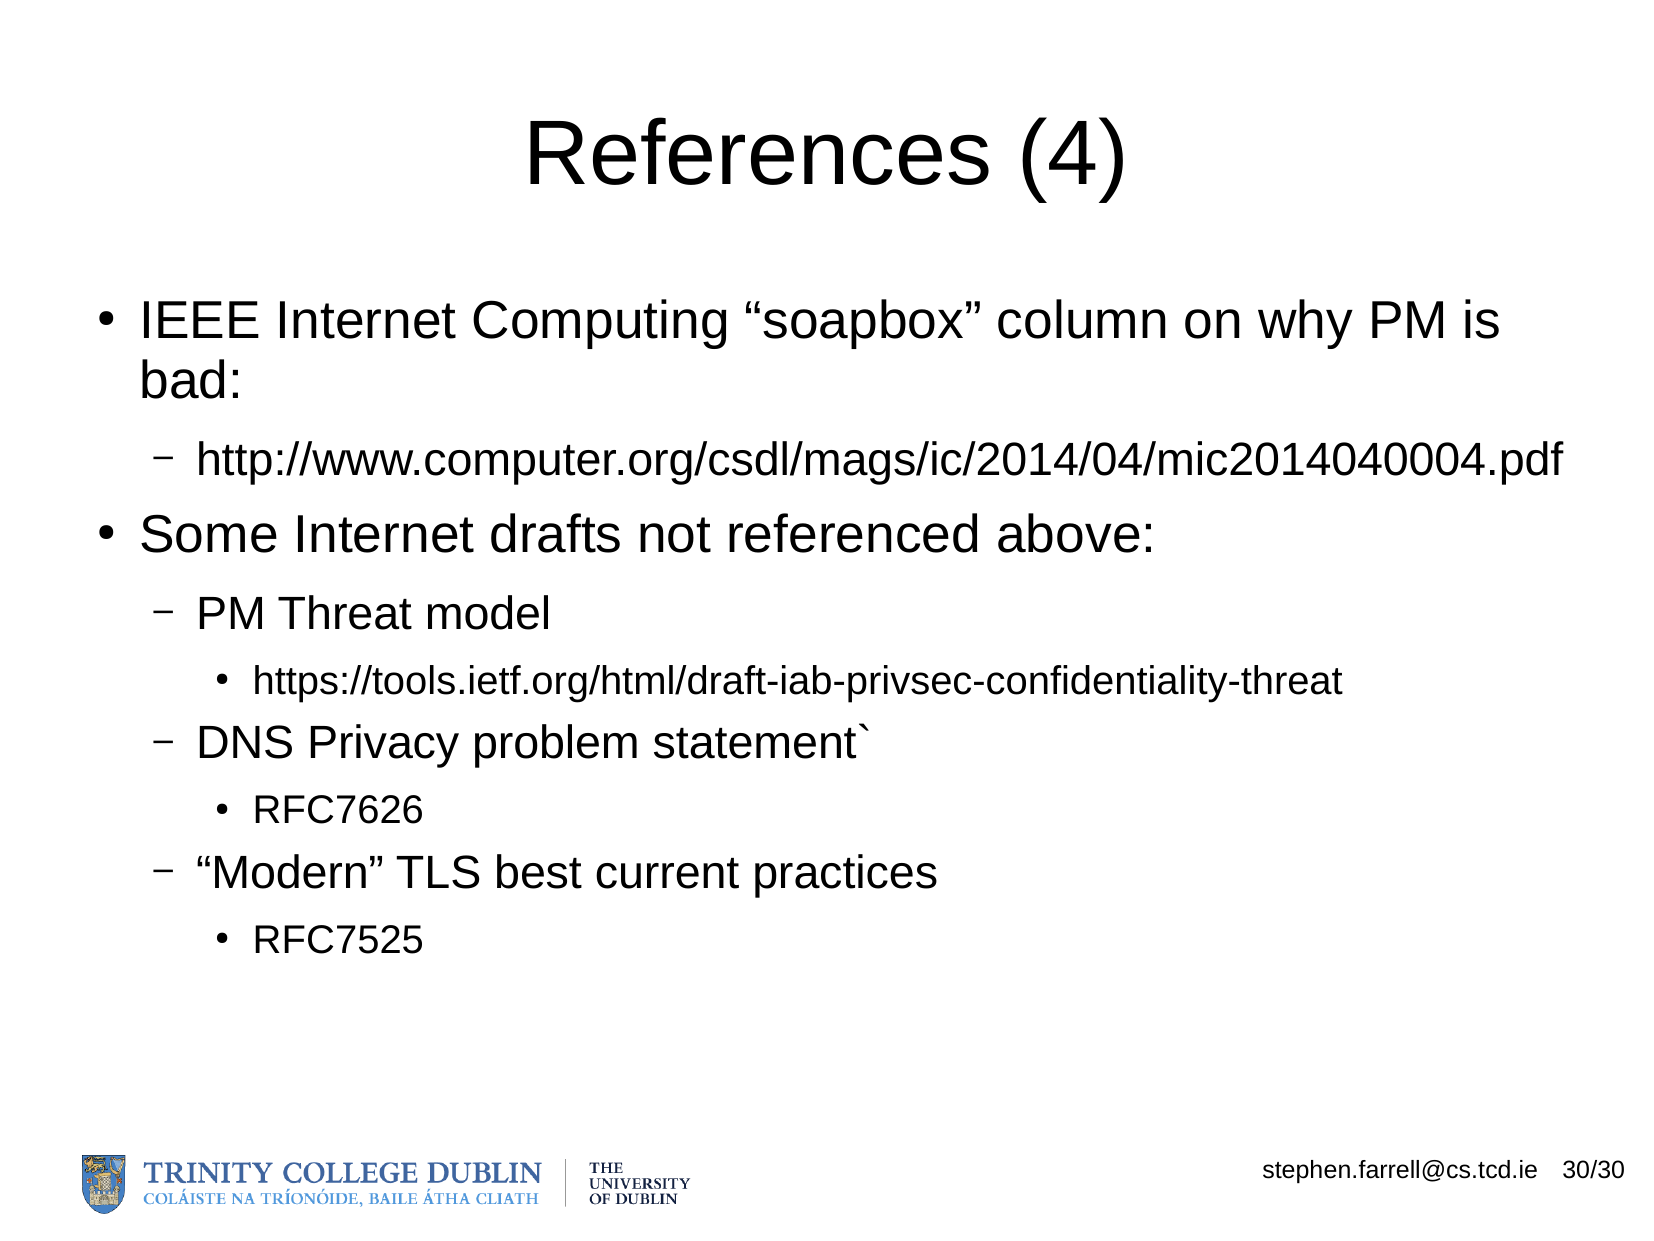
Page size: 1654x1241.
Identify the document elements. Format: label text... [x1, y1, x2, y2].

title References (4) [82, 49, 1571, 257]
list IEEE Internet Computing “soapbox” column on why PM is bad: http://www.computer.org/csdl/mags/ic/2014/04/mic2014040004.pdf Some Internet drafts not referenced above: PM Threat model https://tools.ietf.org/html/draft-iab-privsec-confidentiality-threat DNS Privacy problem statement` RFC7626 “Modern” TLS best current practices RFC7525 [82, 290, 1571, 1010]
picture [82, 1155, 694, 1214]
